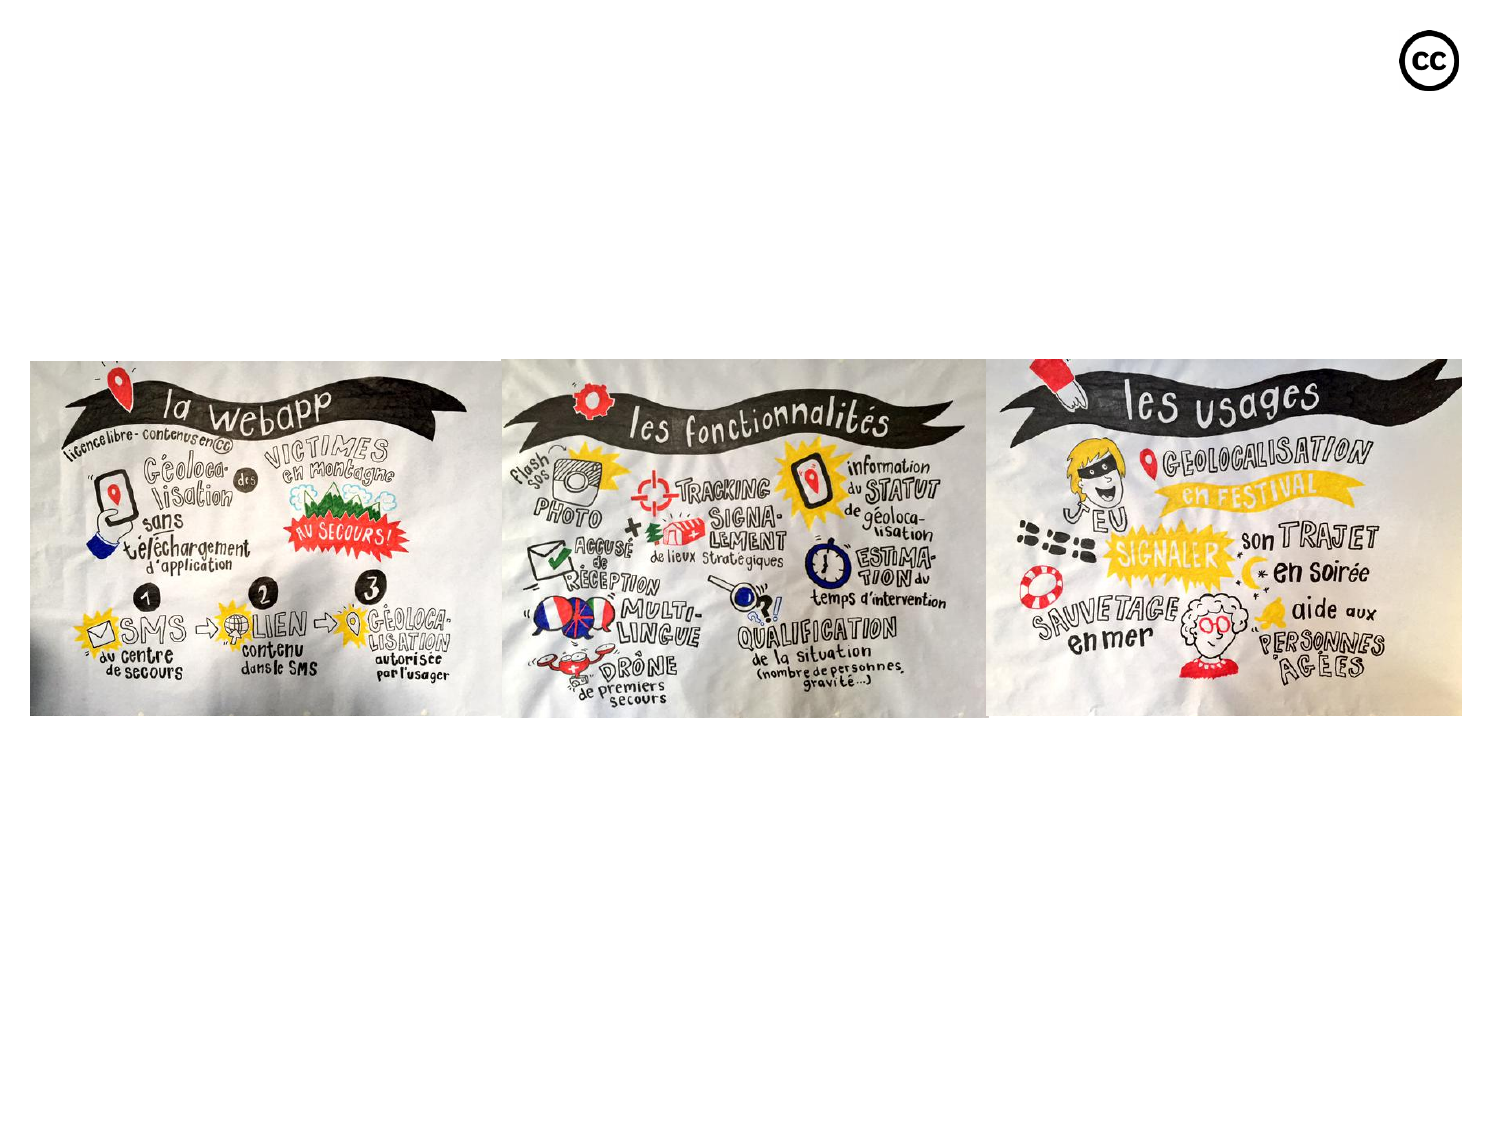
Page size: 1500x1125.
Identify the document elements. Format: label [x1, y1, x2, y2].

picture [30, 359, 1462, 718]
picture [1399, 30, 1459, 91]
